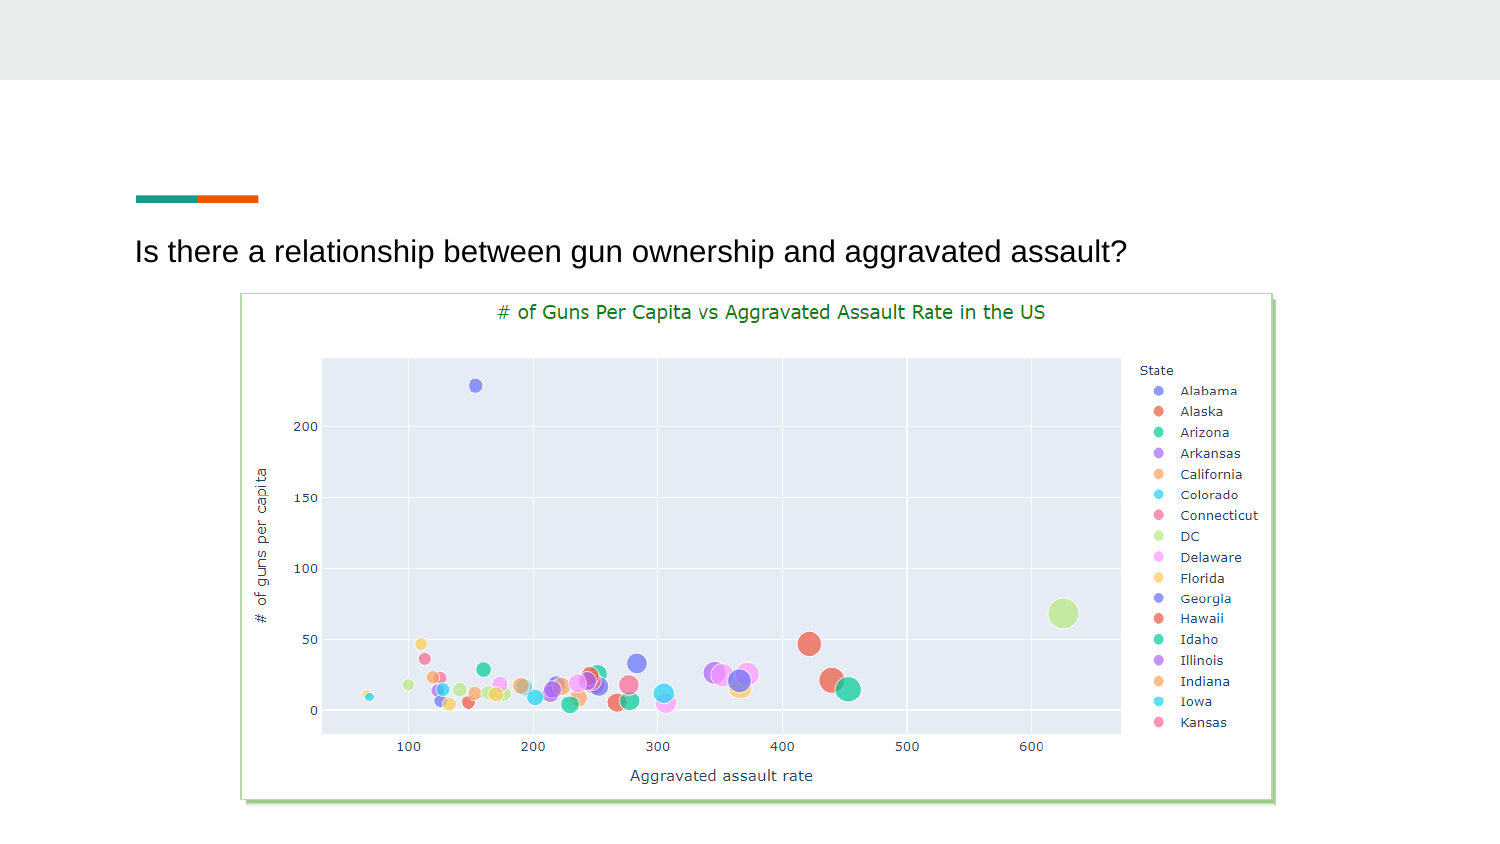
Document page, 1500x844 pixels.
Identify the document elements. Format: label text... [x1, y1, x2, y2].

title Is there a relationship between gun ownership and aggravated assault? [119, 216, 1381, 305]
picture [241, 294, 1272, 799]
